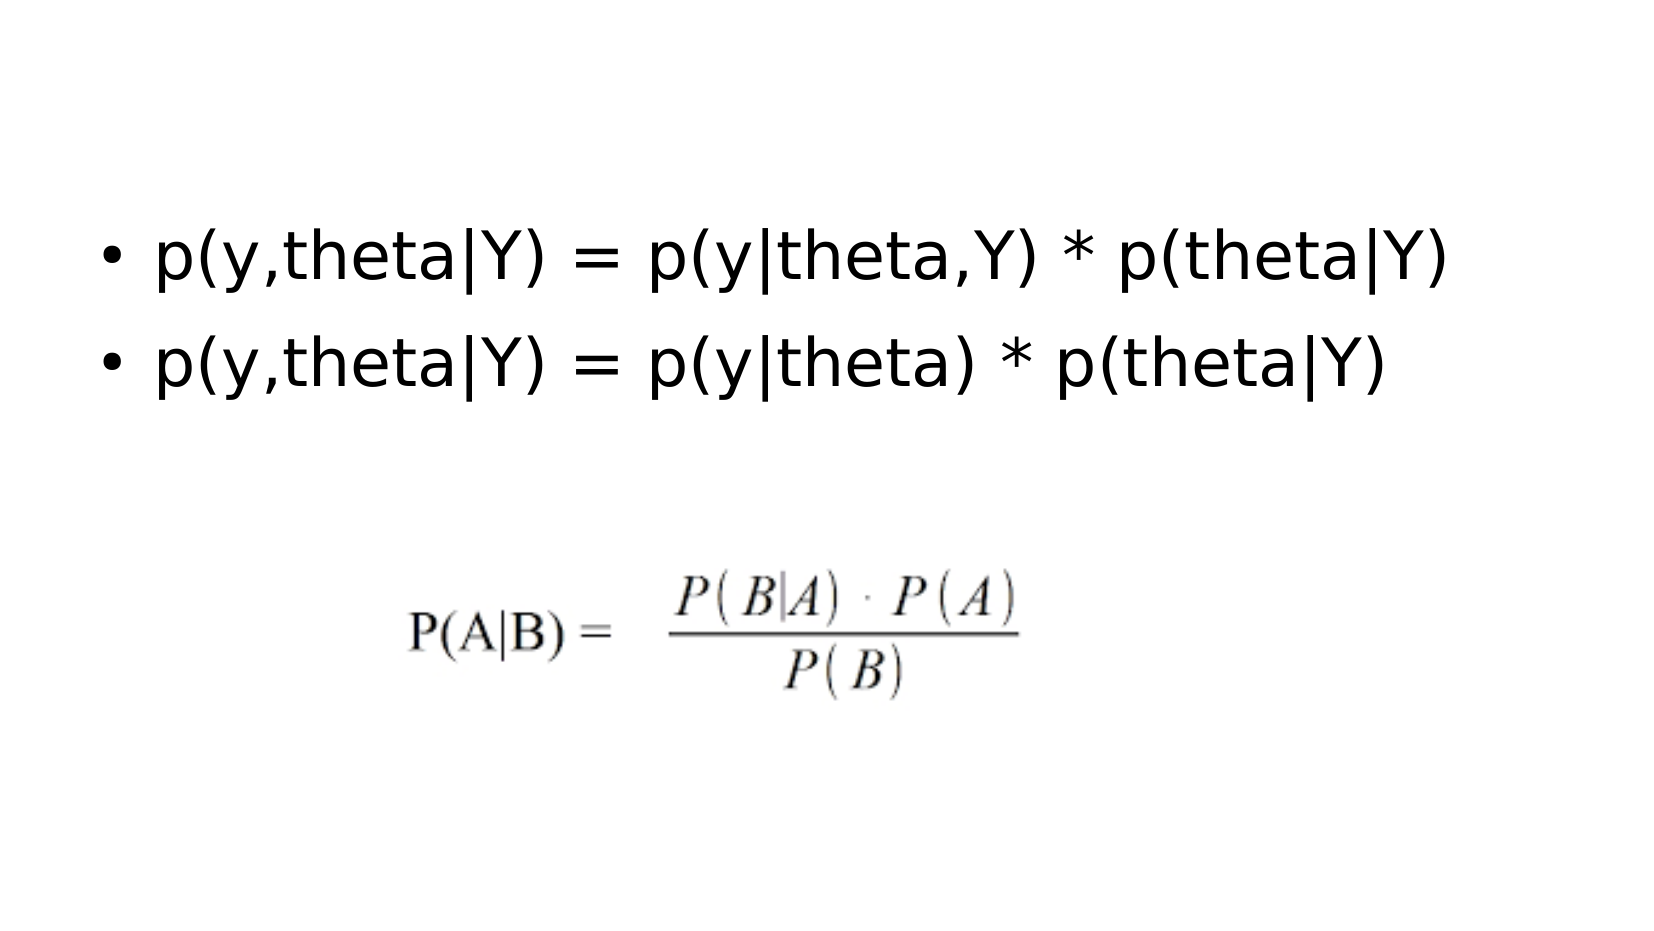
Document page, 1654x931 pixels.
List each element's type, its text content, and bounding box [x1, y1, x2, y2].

picture [330, 465, 1167, 820]
list p(y,theta|Y) = p(y|theta,Y) * p(theta|Y) p(y,theta|Y) = p(y|theta) * p(theta|Y) [82, 217, 1571, 758]
